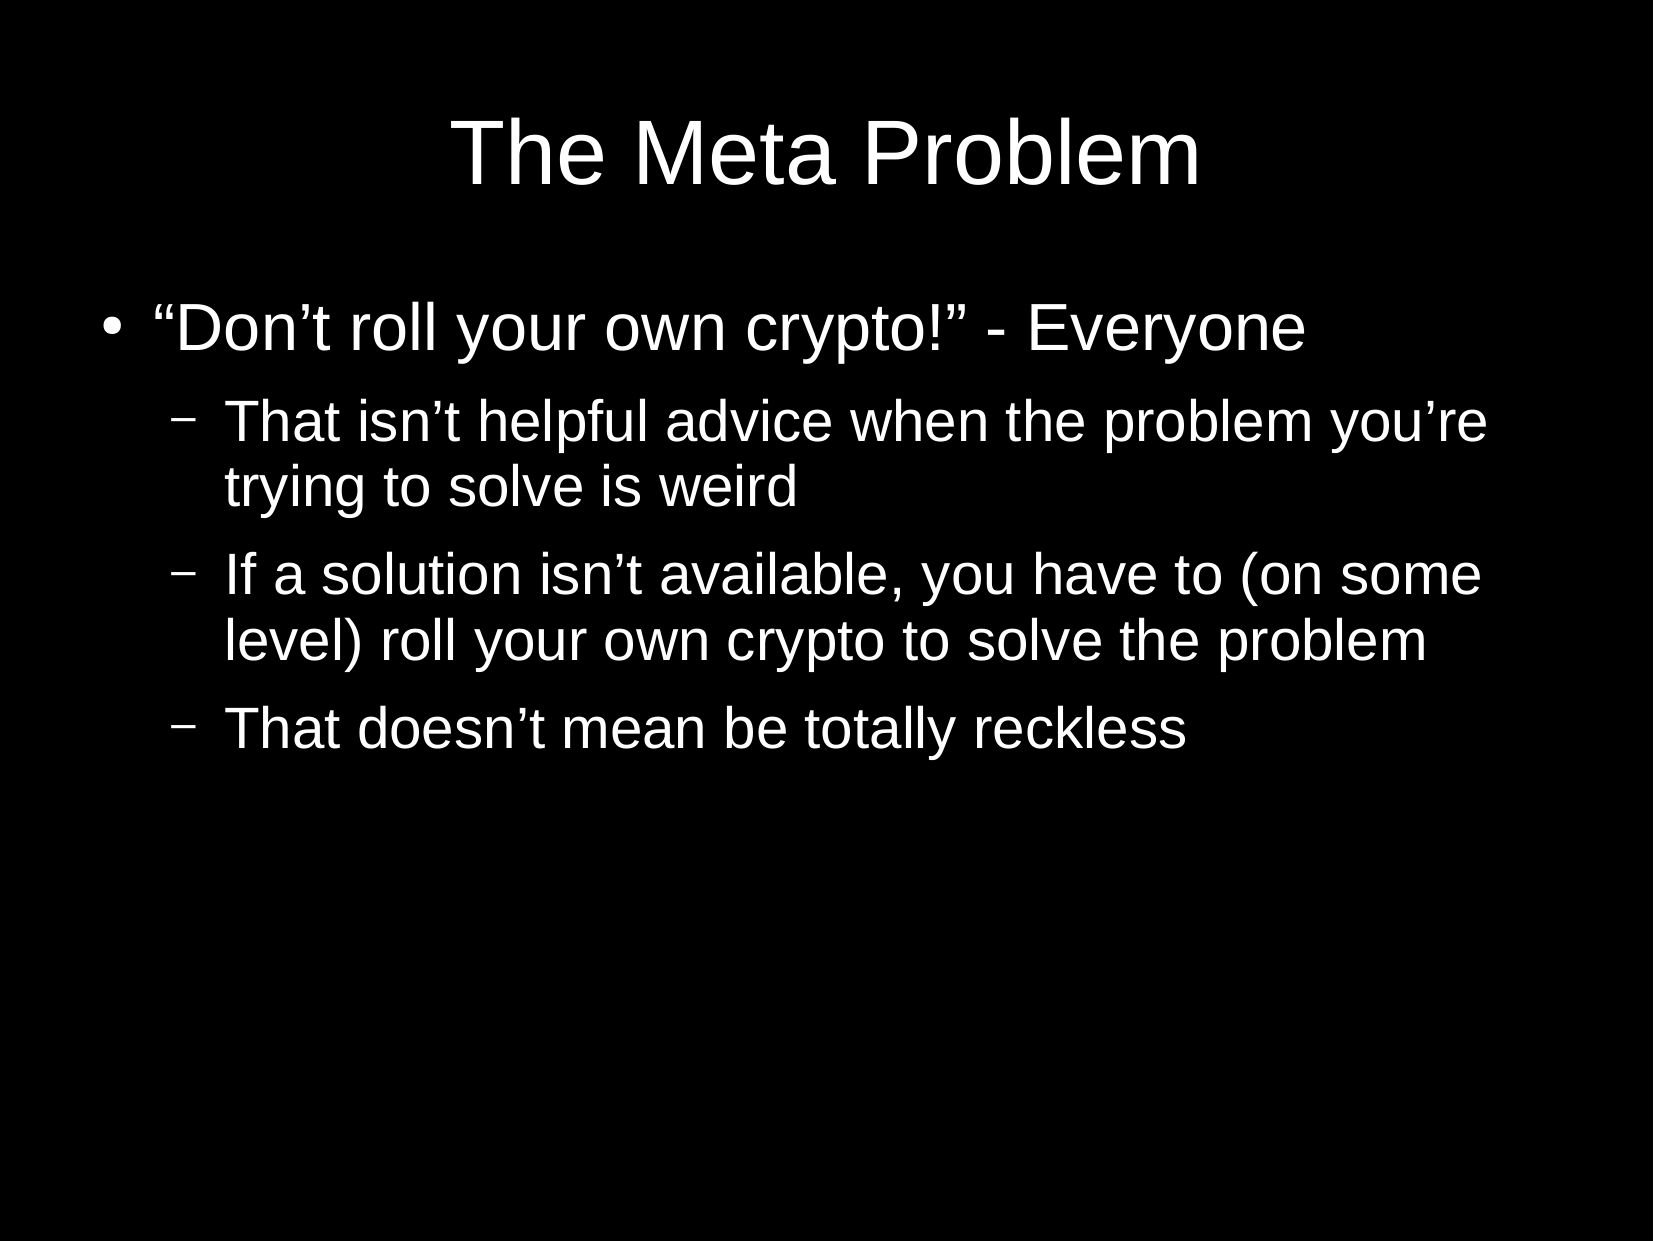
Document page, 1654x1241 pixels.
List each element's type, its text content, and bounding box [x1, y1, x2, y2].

list “Don’t roll your own crypto!” - Everyone That isn’t helpful advice when the problem you’re trying to solve is weird If a solution isn’t available, you have to (on some level) roll your own crypto to solve the problem That doesn’t mean be totally reckless [82, 290, 1571, 1010]
title The Meta Problem [82, 49, 1571, 257]
